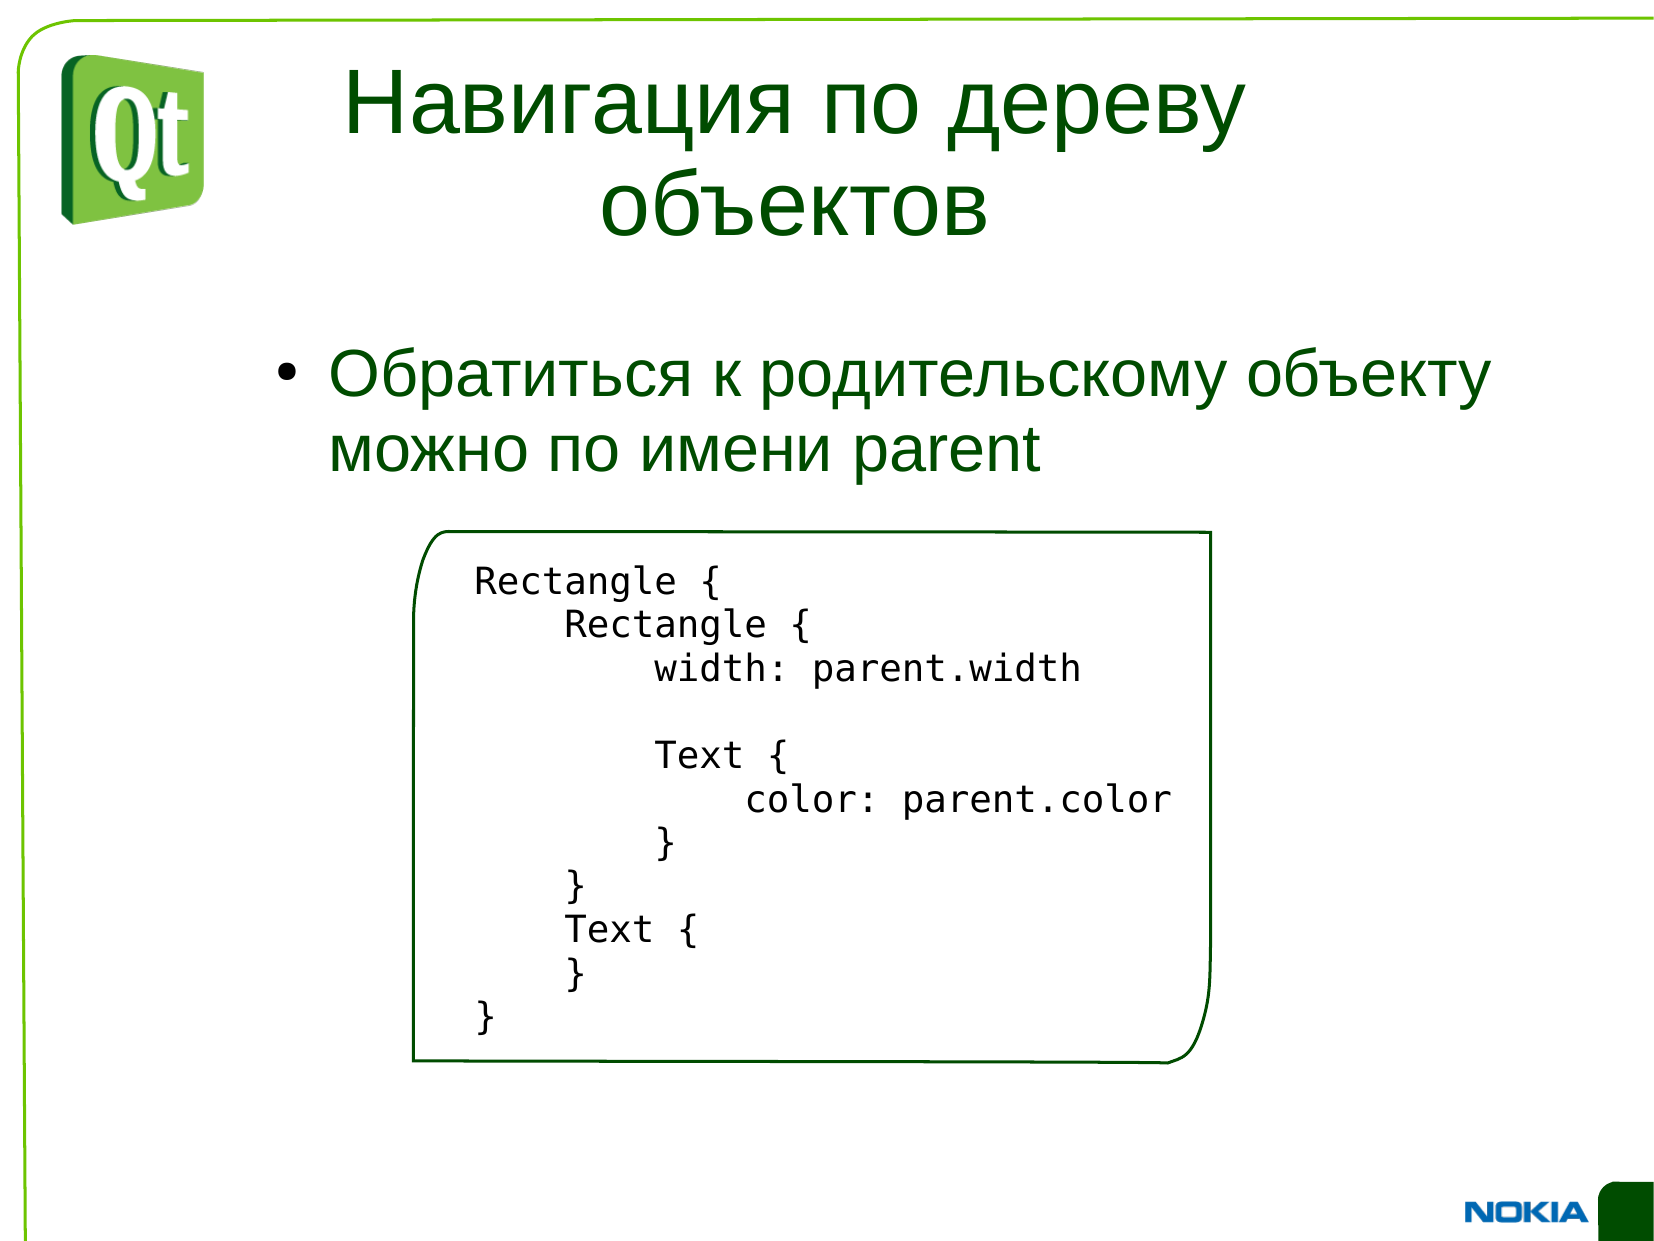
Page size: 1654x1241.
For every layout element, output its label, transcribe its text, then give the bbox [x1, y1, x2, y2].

picture [61, 55, 204, 225]
picture [1465, 1201, 1589, 1223]
text_box Rectangle { Rectangle { width: parent.width Text { color: parent.color } } Text { } } [459, 552, 1209, 1046]
title Навигация по дереву объектов [257, 50, 1333, 256]
list Обратиться к родительскому объекту можно по имени parent [257, 336, 1577, 1141]
text_box Rectangle { Rectangle { width: parent.width Text { color: parent.color } } Text { } } [1196, 552, 1241, 1046]
